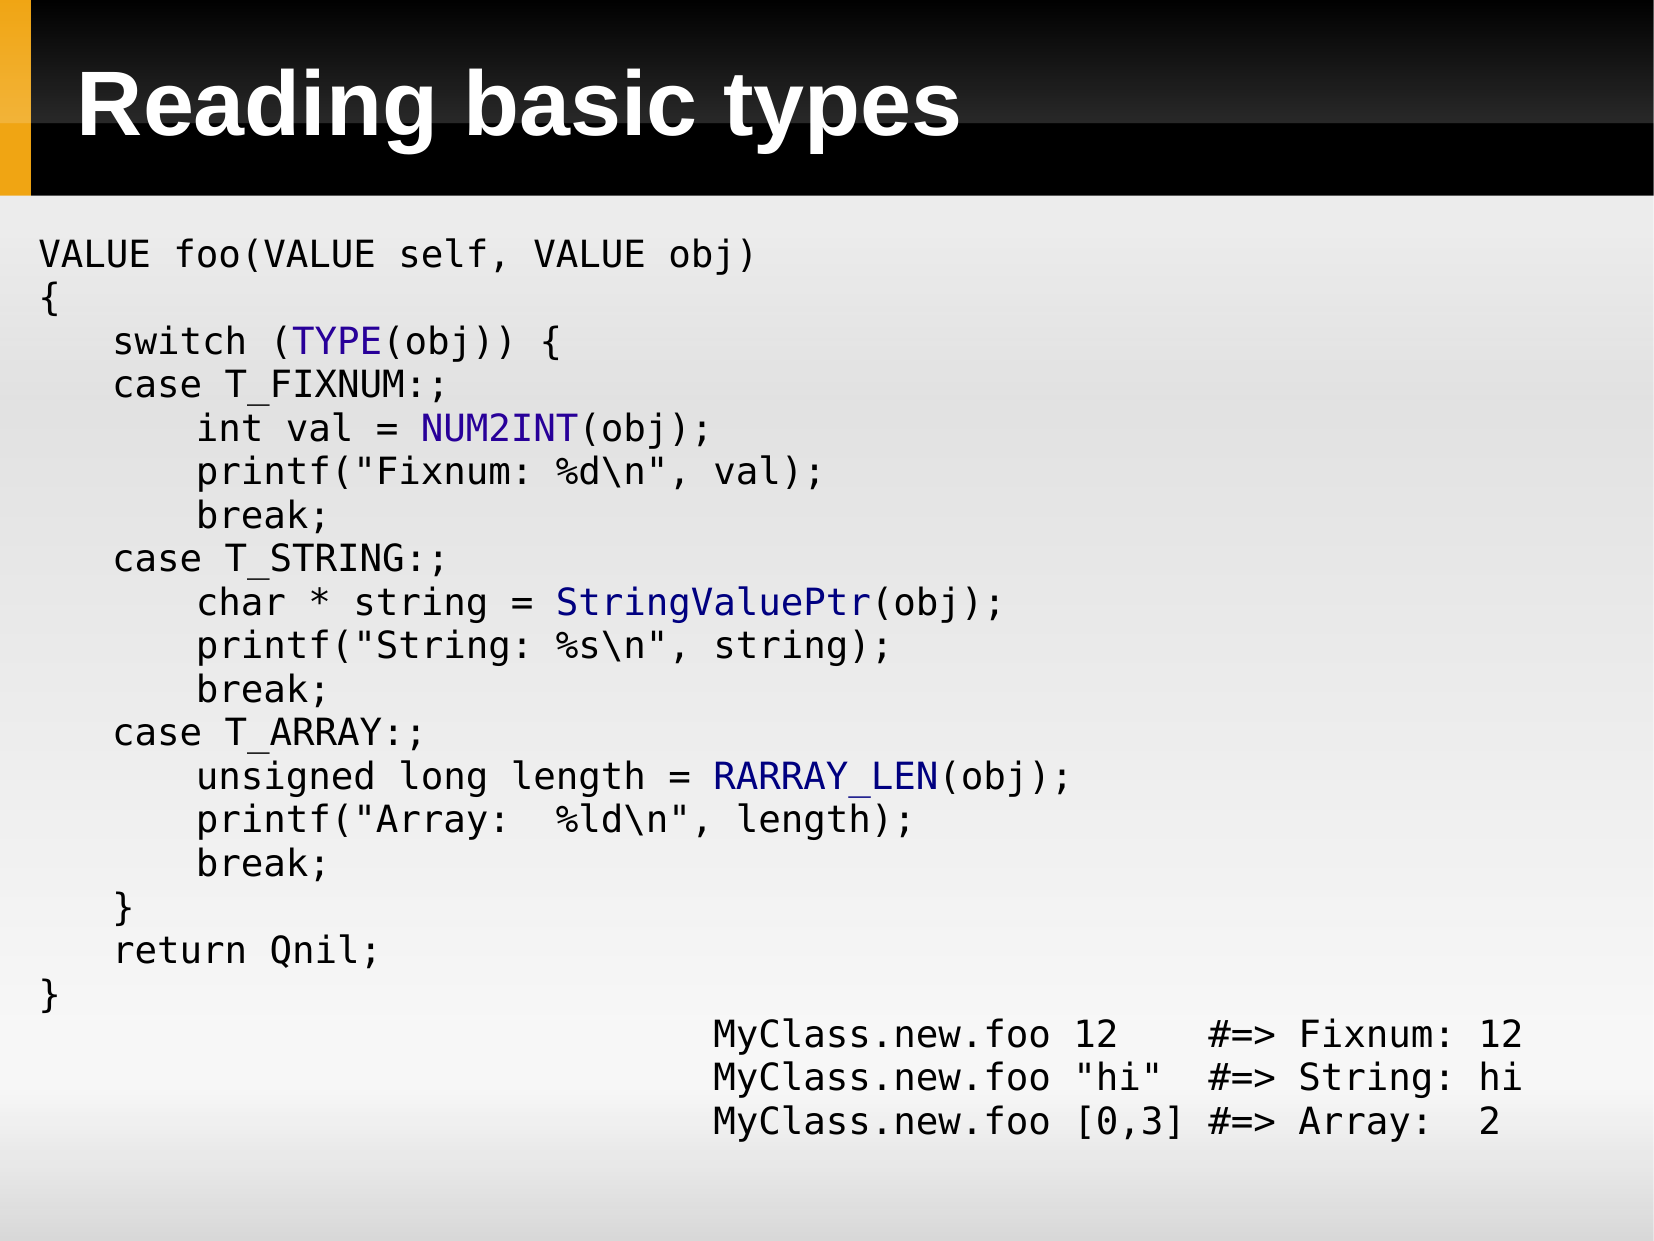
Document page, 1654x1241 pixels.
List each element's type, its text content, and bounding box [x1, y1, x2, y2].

title Reading basic types [76, 7, 1565, 200]
text_box VALUE foo(VALUE self, VALUE obj) { switch (TYPE(obj)) { case T_FIXNUM:; int val = NUM2INT(obj); printf("Fixnum: %d\n", val); break; case T_STRING:; char * string = StringValuePtr(obj); printf("String: %s\n", string); break; case T_ARRAY:; unsigned long length = RARRAY_LEN(obj); printf("Array: %ld\n", length); break; } return Qnil; } [23, 225, 1426, 1051]
picture [0, 0, 1654, 1241]
text_box MyClass.new.foo 12 #=> Fixnum: 12 MyClass.new.foo "hi" #=> String: hi MyClass.new.foo [0,3] #=> Array: 2 [698, 1005, 1539, 1151]
